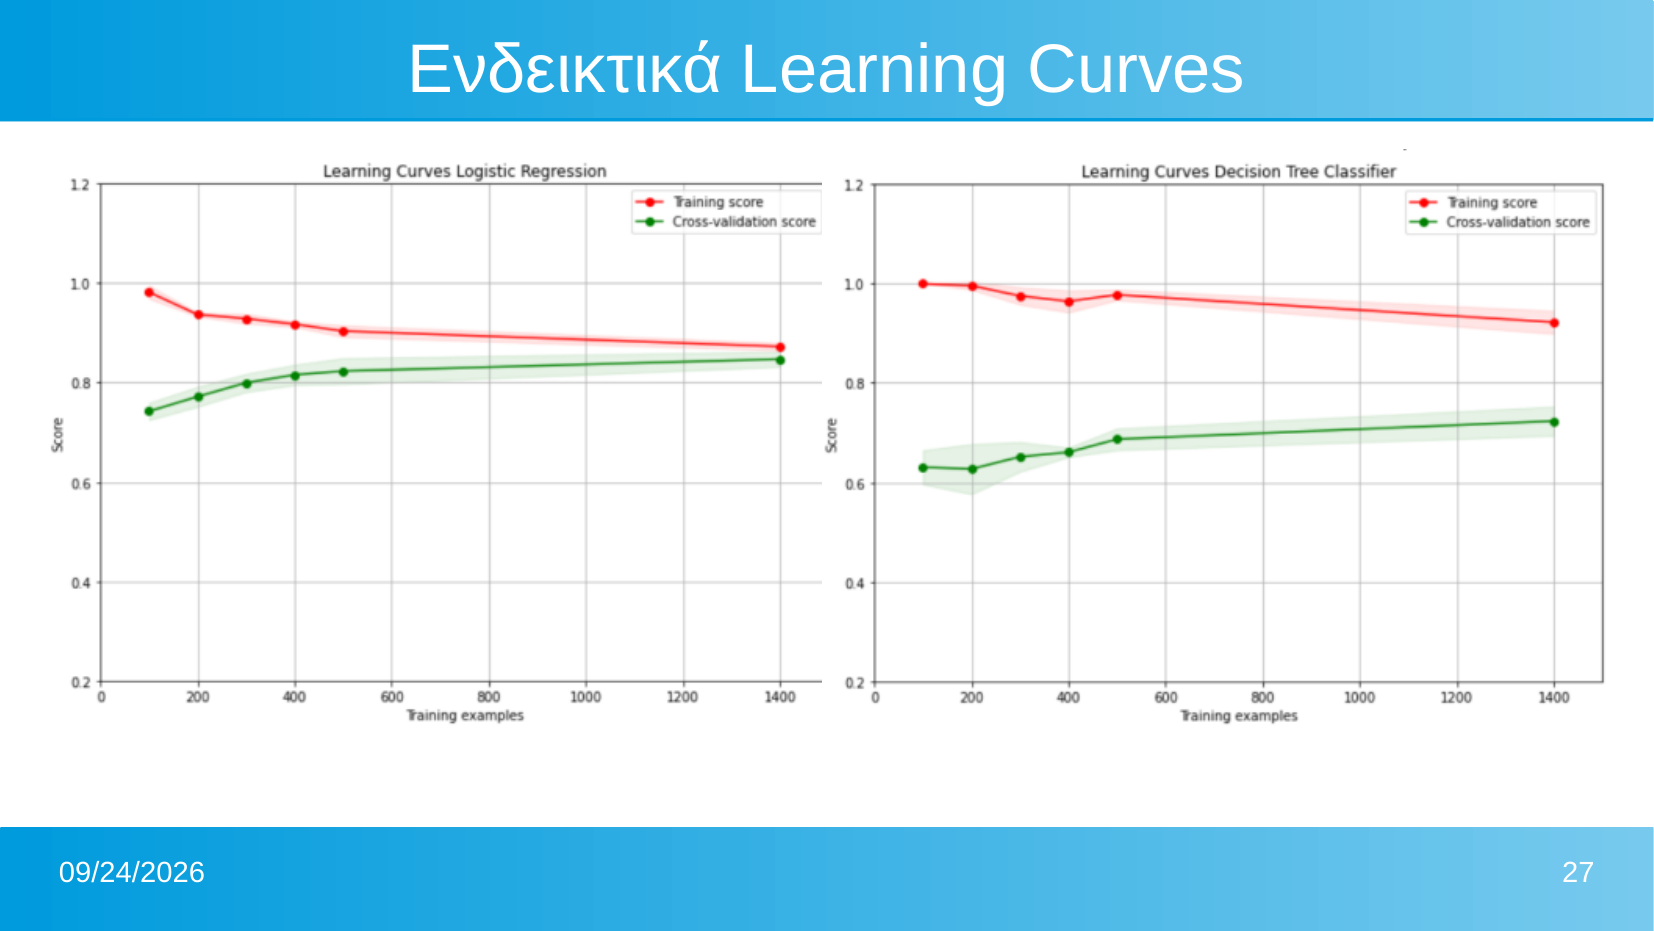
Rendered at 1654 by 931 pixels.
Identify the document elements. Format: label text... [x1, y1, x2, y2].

picture [31, 149, 1654, 758]
title Ενδεικτικά Learning Curves [59, 29, 1595, 108]
